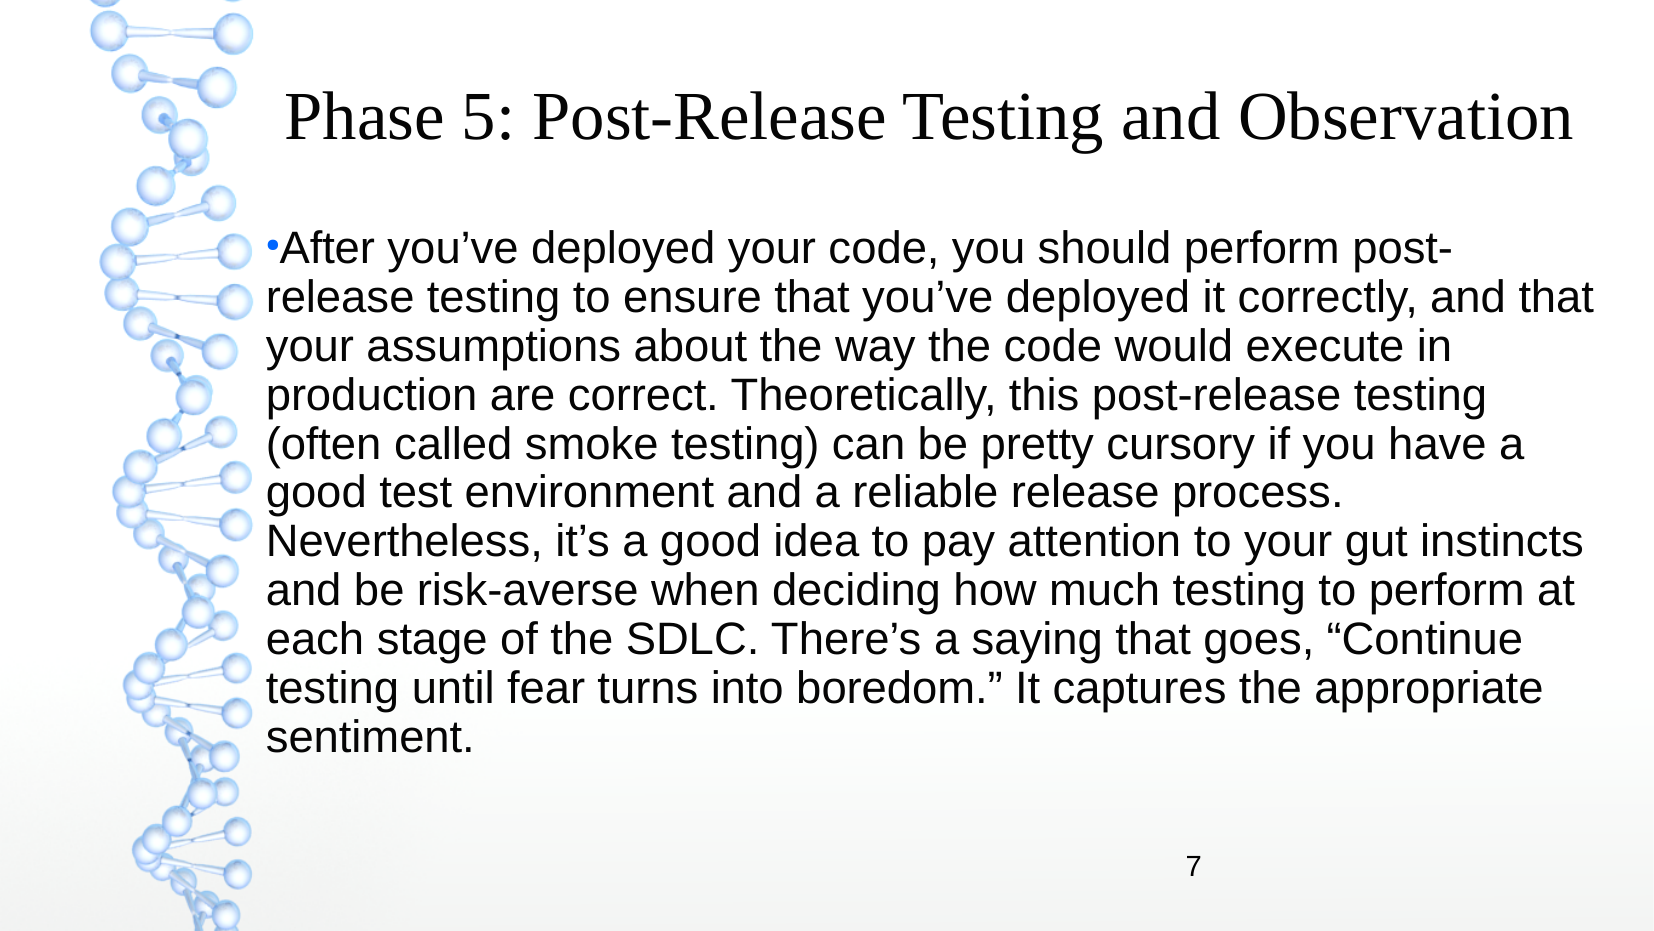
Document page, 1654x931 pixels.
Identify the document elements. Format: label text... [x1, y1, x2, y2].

title Phase 5: Post-Release Testing and Observation [265, 35, 1595, 189]
list After you’ve deployed your code, you should perform post-release testing to ensure that you’ve deployed it correctly, and that your assumptions about the way the code would execute in production are correct. Theoretically, this post-release testing (often called smoke testing) can be pretty cursory if you have a good test environment and a reliable release process. Nevertheless, it’s a good idea to pay attention to your gut instincts and be risk-averse when deciding how much testing to perform at each stage of the SDLC. There’s a saying that goes, “Continue testing until fear turns into boredom.” It captures the appropriate sentiment. [265, 224, 1595, 764]
text_box [1185, 847, 1571, 912]
